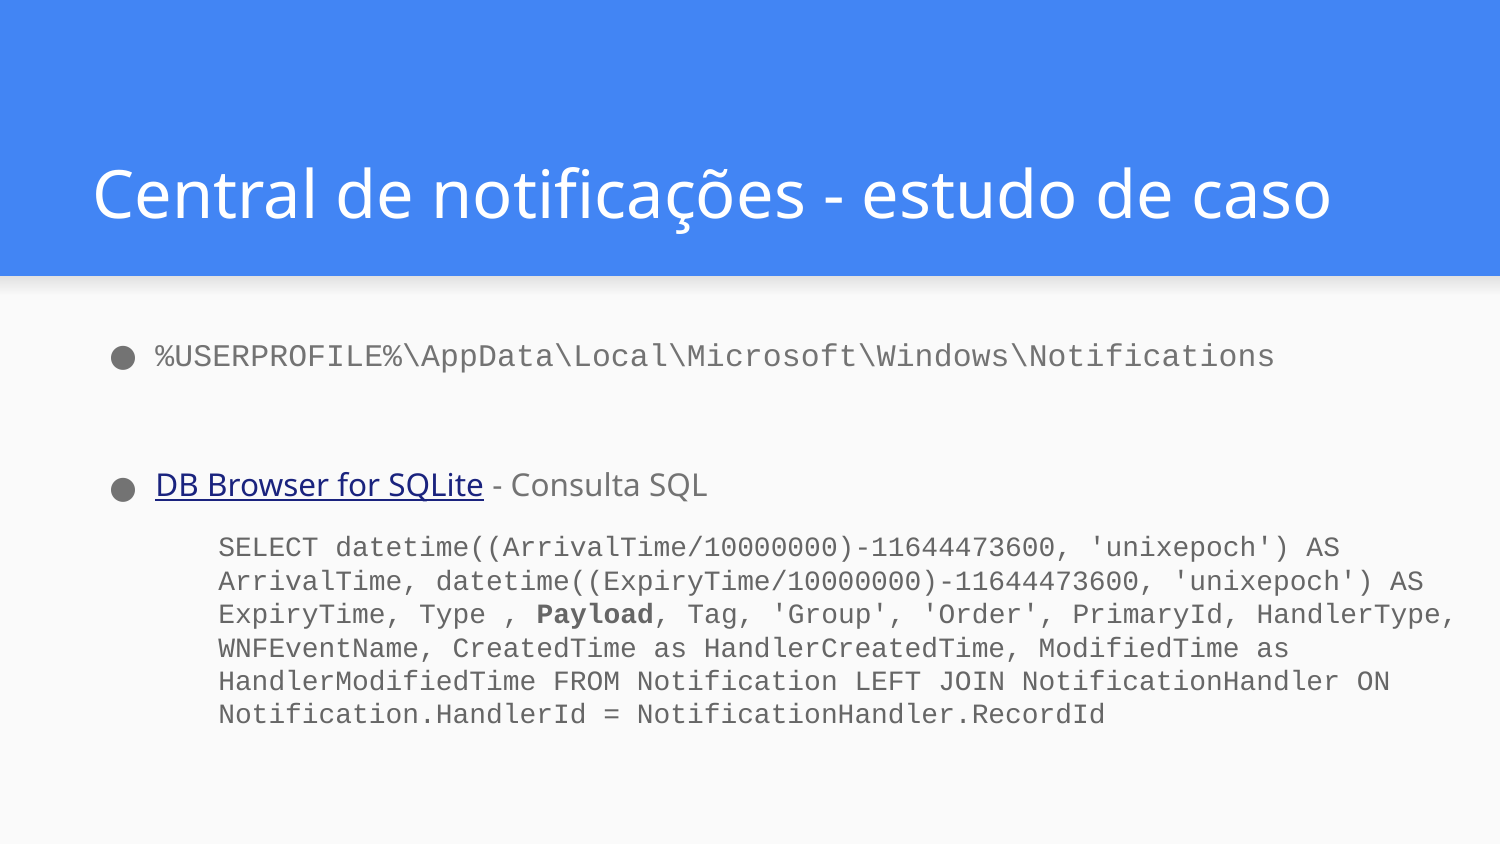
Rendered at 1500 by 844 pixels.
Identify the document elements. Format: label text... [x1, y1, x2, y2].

title Central de notificações - estudo de caso [77, 121, 1427, 248]
list %USERPROFILE%\AppData\Local\Microsoft\Windows\Notifications DB Browser for SQLite - Consulta SQL SELECT datetime((ArrivalTime/10000000)-11644473600, 'unixepoch') AS ArrivalTime, datetime((ExpiryTime/10000000)-11644473600, 'unixepoch') AS ExpiryTime, Type , Payload, Tag, 'Group', 'Order', PrimaryId, HandlerType, WNFEventName, CreatedTime as HandlerCreatedTime, ModifiedTime as HandlerModifiedTime FROM Notification LEFT JOIN NotificationHandler ON Notification.HandlerId = NotificationHandler.RecordId [77, 314, 1480, 760]
